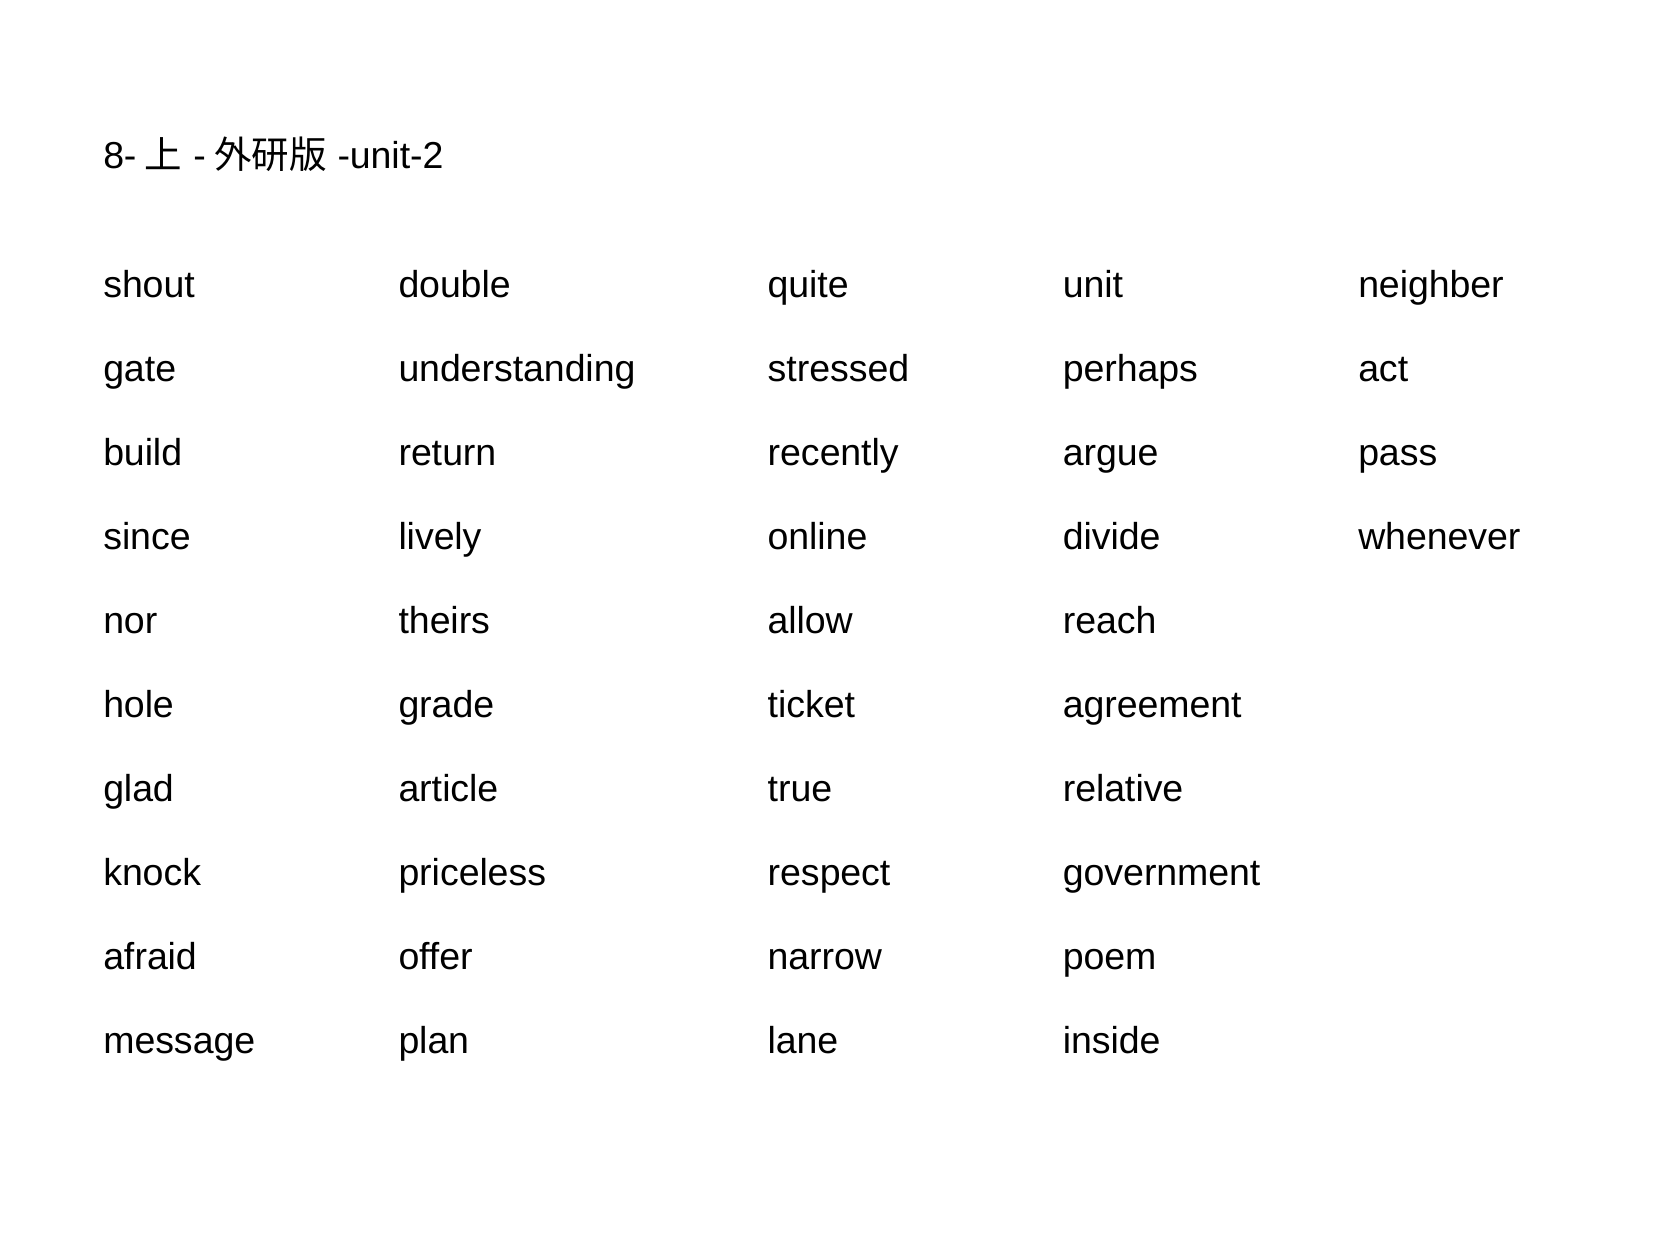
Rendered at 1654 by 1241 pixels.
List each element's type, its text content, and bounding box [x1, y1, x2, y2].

text_box 8-上-外研版-unit-2 shout double quite unit neighber gate understanding stressed perhaps act build return recently argue pass since lively online divide whenever nor theirs allow reach hole grade ticket agreement glad article true relative knock priceless respect government afraid offer narrow poem message plan lane inside [88, 118, 1595, 1143]
